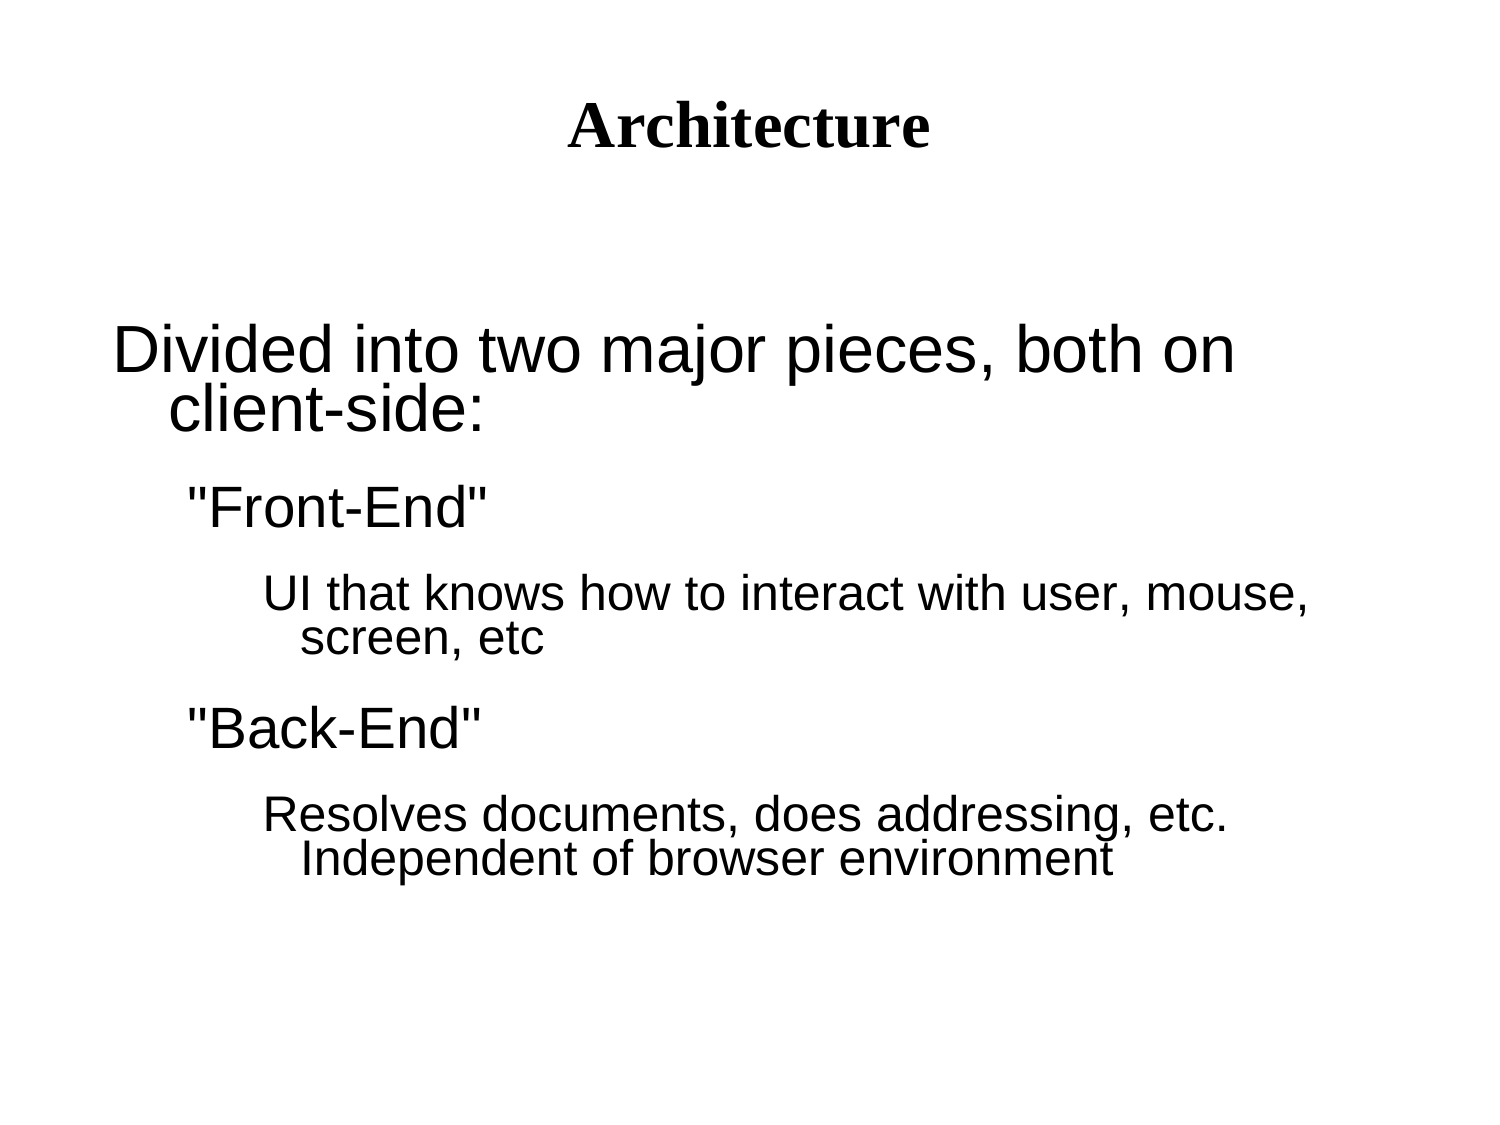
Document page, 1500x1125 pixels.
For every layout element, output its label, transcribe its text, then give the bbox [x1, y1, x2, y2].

title Architecture [112, 35, 1387, 223]
list Divided into two major pieces, both on client-side: "Front-End" UI that knows how to interact with user, mouse, screen, etc "Back-End" Resolves documents, does addressing, etc. Independent of browser environment [112, 324, 1387, 1055]
